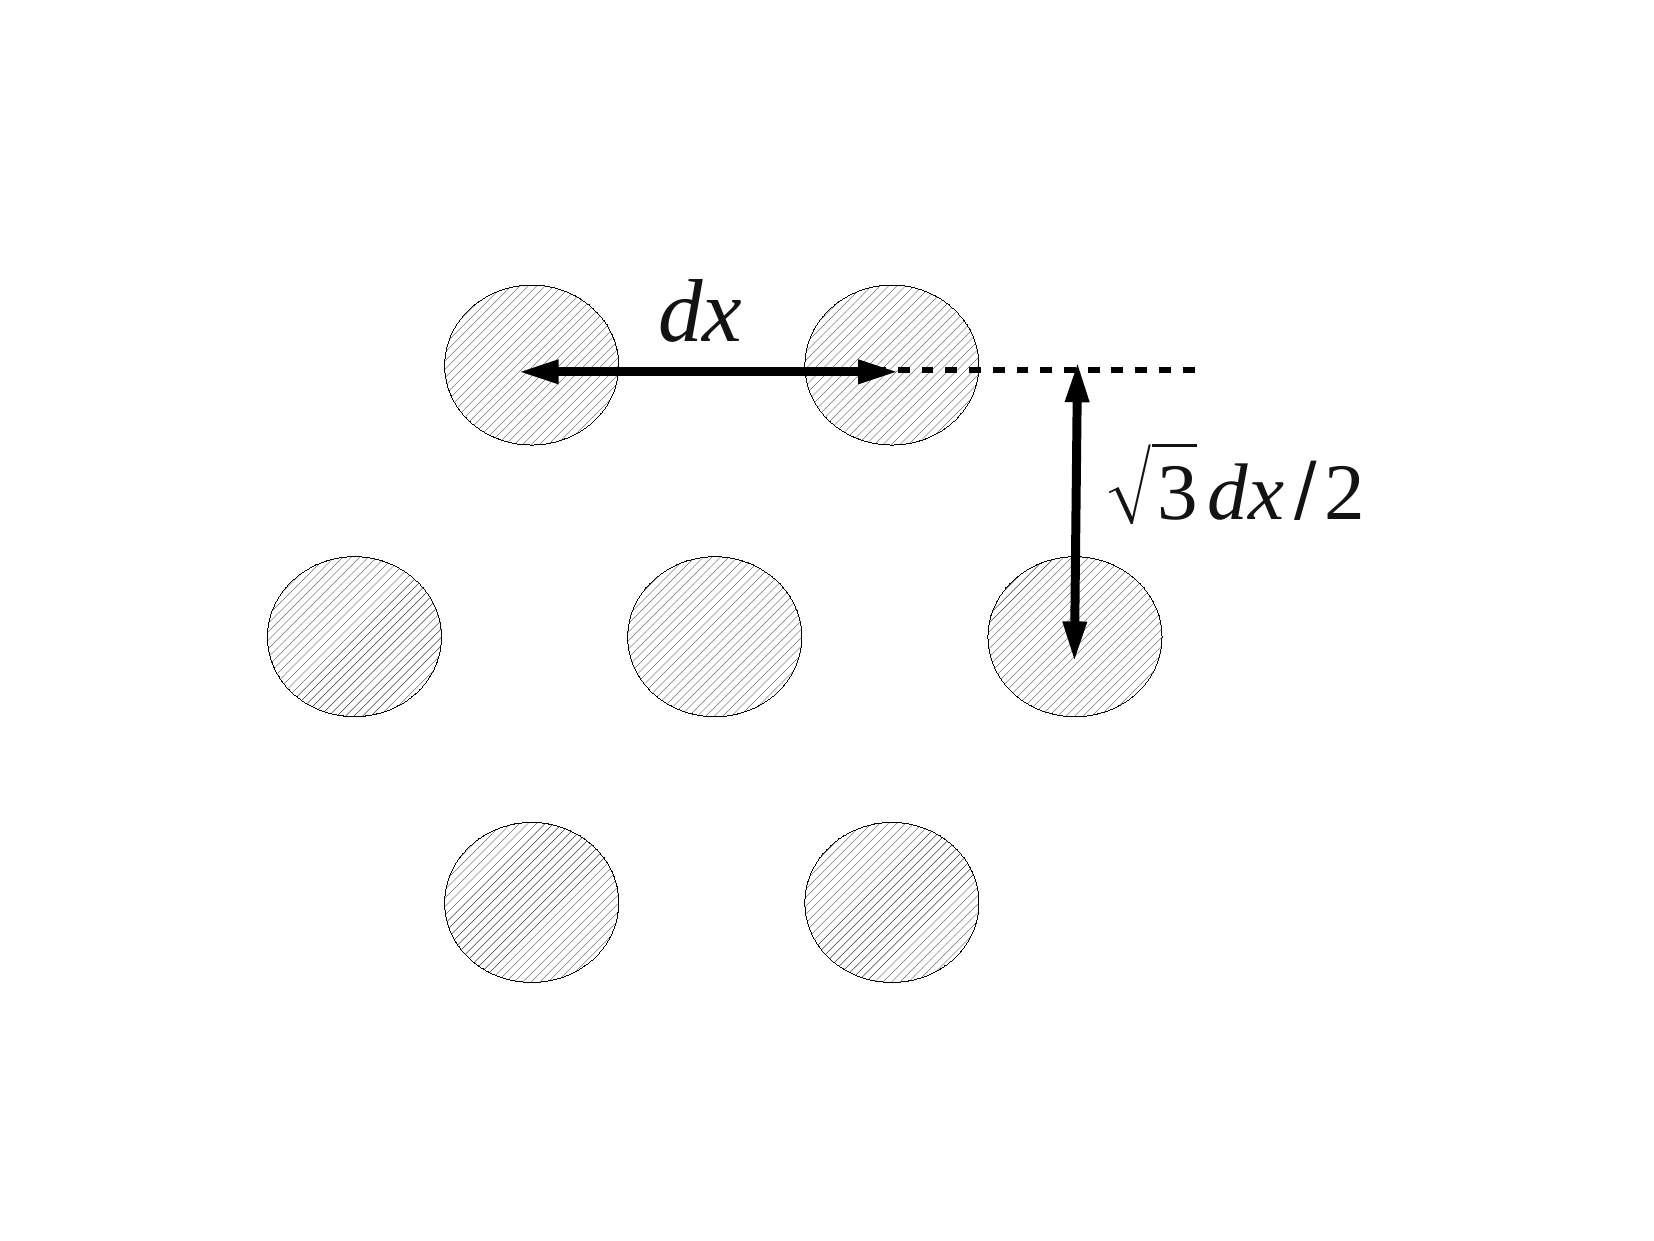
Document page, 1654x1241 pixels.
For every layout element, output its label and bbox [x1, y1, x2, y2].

chart [1086, 439, 1387, 536]
text_box [267, 556, 442, 717]
text_box [804, 822, 979, 983]
text_box [804, 285, 979, 446]
text_box [444, 285, 619, 446]
text_box [627, 556, 802, 717]
text_box [987, 556, 1163, 717]
chart [635, 263, 765, 363]
text_box [444, 822, 619, 983]
